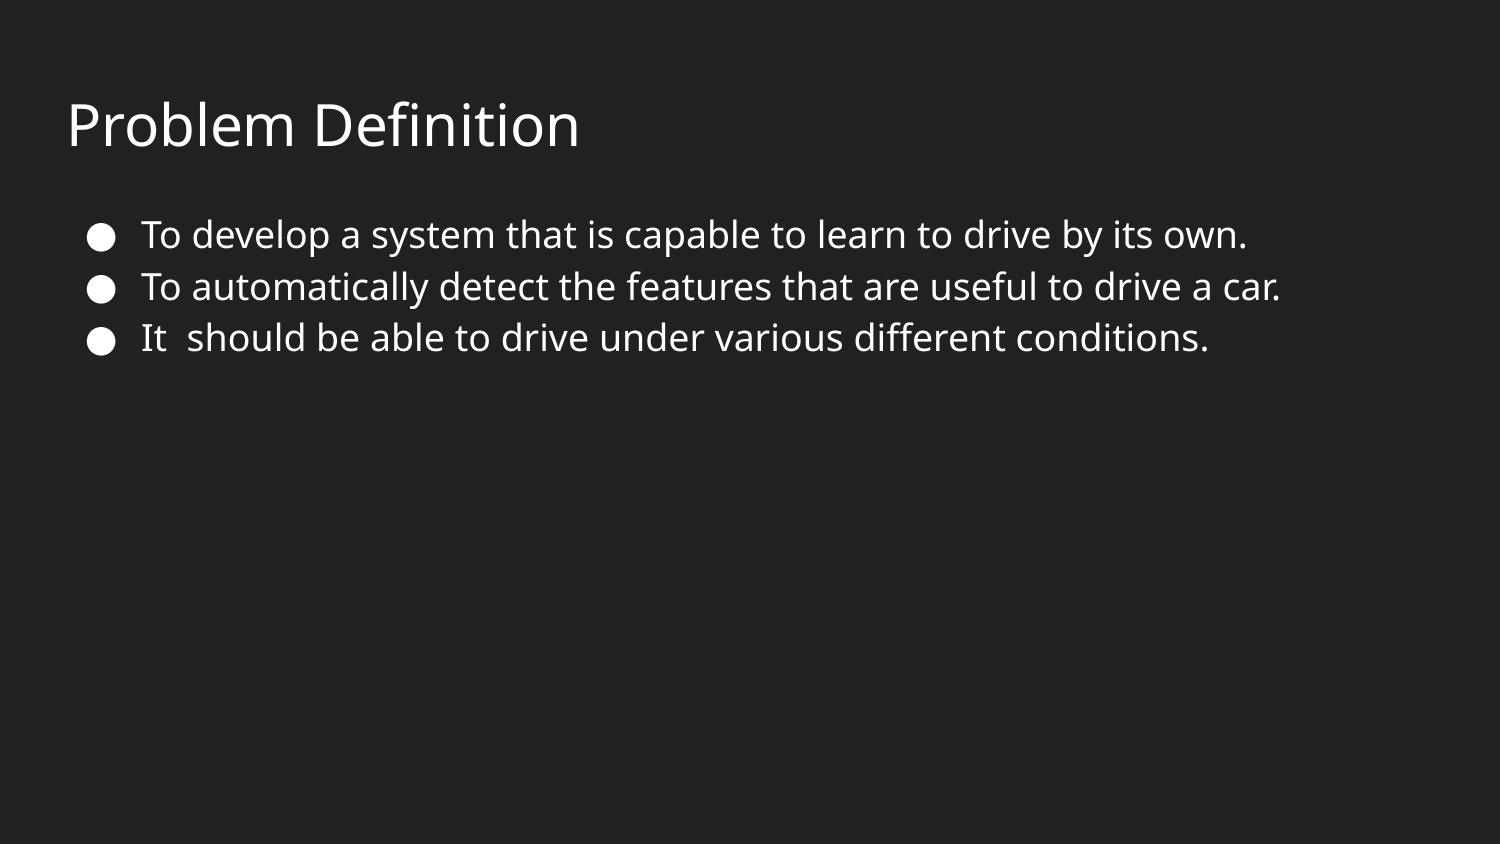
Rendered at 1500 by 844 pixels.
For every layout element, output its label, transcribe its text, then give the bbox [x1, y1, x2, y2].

title Problem Definition [51, 72, 1449, 167]
list To develop a system that is capable to learn to drive by its own. To automatically detect the features that are useful to drive a car. It should be able to drive under various different conditions. [51, 189, 1449, 750]
